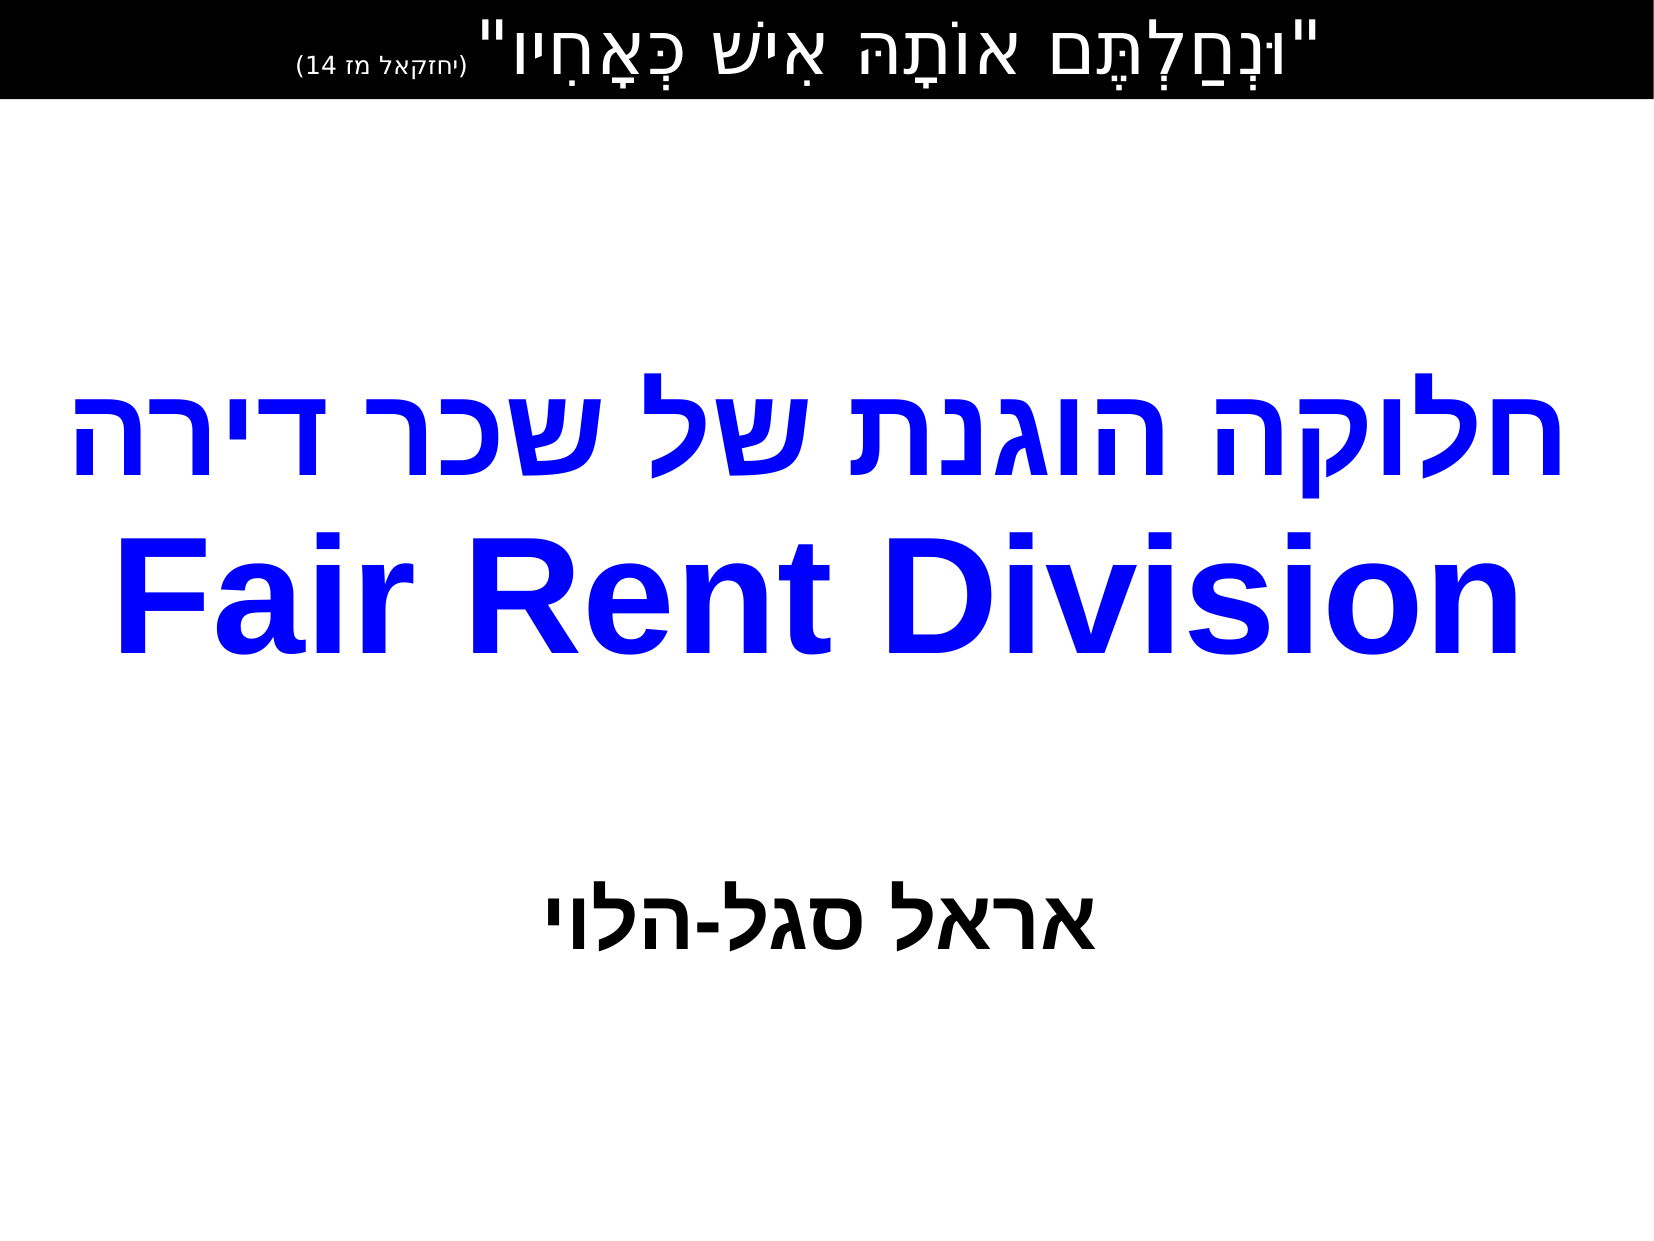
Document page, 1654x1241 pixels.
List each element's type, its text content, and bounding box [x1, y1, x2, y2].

text_box "וּנְחַלְתֶּם אוֹתָהּ אִישׁ כְּאָחִיו" (יחזקאל מז 14) [0, 0, 1654, 100]
title חלוקה הוגנת של שכר דירה Fair Rent Division אראל סגל-הלוי [0, 100, 1654, 1240]
